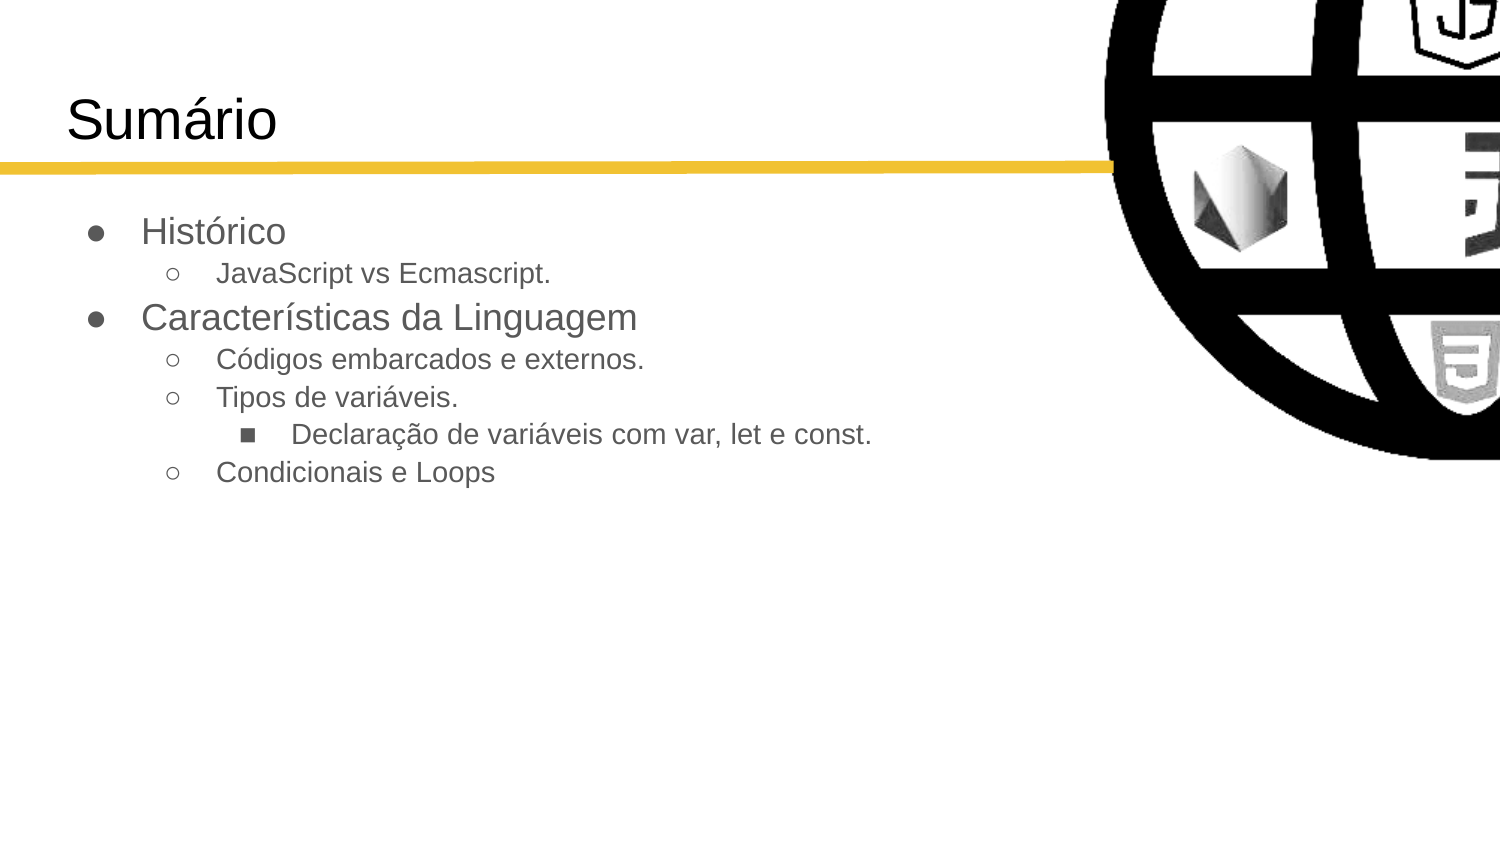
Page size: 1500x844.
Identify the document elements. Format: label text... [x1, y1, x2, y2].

list Histórico JavaScript vs Ecmascript. Características da Linguagem Códigos embarcados e externos. Tipos de variáveis. Declaração de variáveis com var, let e const. Condicionais e Loops [51, 189, 1449, 750]
title Sumário [51, 72, 1449, 167]
picture [1078, 0, 1500, 532]
